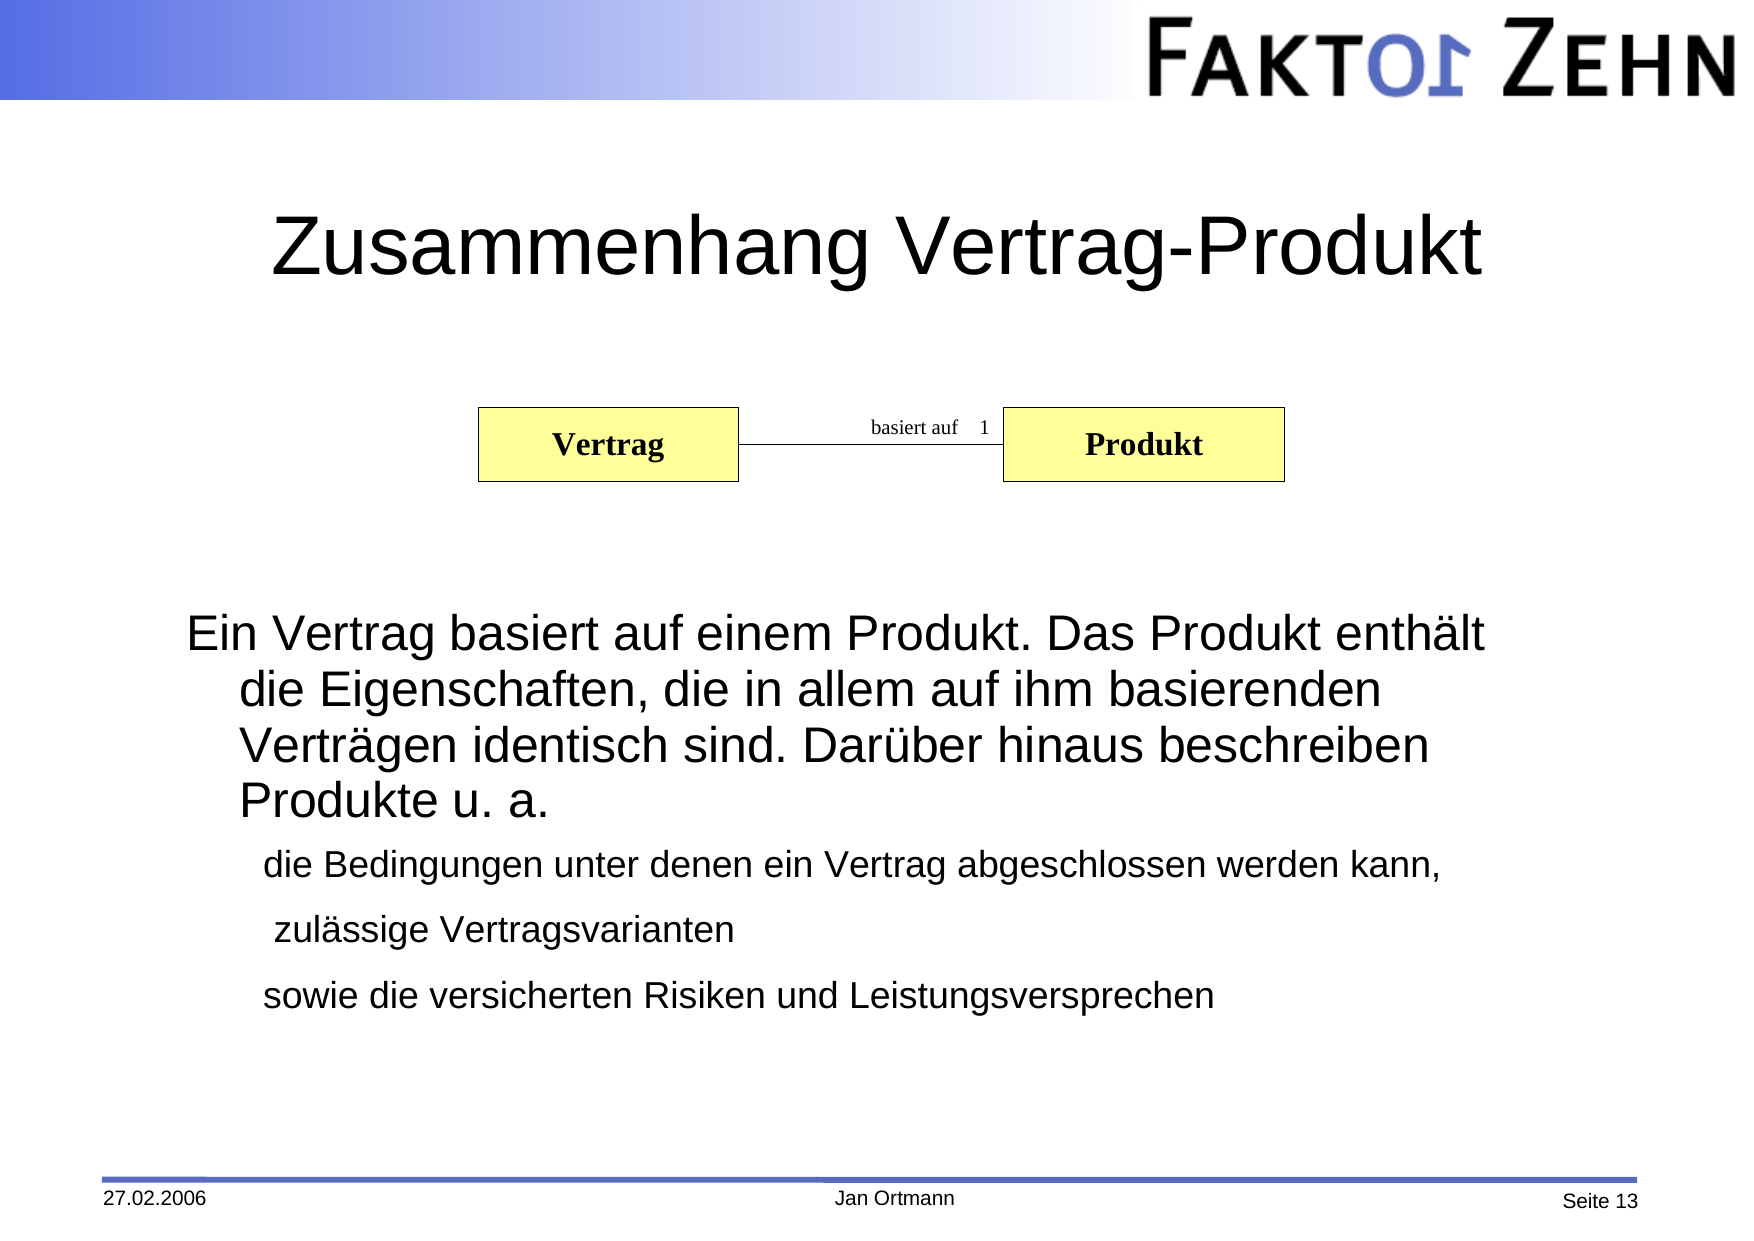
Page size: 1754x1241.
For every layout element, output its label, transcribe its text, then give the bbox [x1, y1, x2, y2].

text_box Produkt [1003, 407, 1285, 482]
text_box Vertrag [478, 407, 739, 482]
list Ein Vertrag basiert auf einem Produkt. Das Produkt enthält die Eigenschaften, die in allem auf ihm basierenden Verträgen identisch sind. Darüber hinaus beschreiben Produkte u. a. die Bedingungen unter denen ein Vertrag abgeschlossen werden kann, zulässige Vertragsvarianten sowie die versicherten Risiken und Leistungsversprechen [168, 605, 1565, 1054]
title Zusammenhang Vertrag-Produkt [179, 142, 1576, 349]
text_box basiert auf 1 [871, 416, 992, 440]
picture [1133, 2, 1749, 105]
